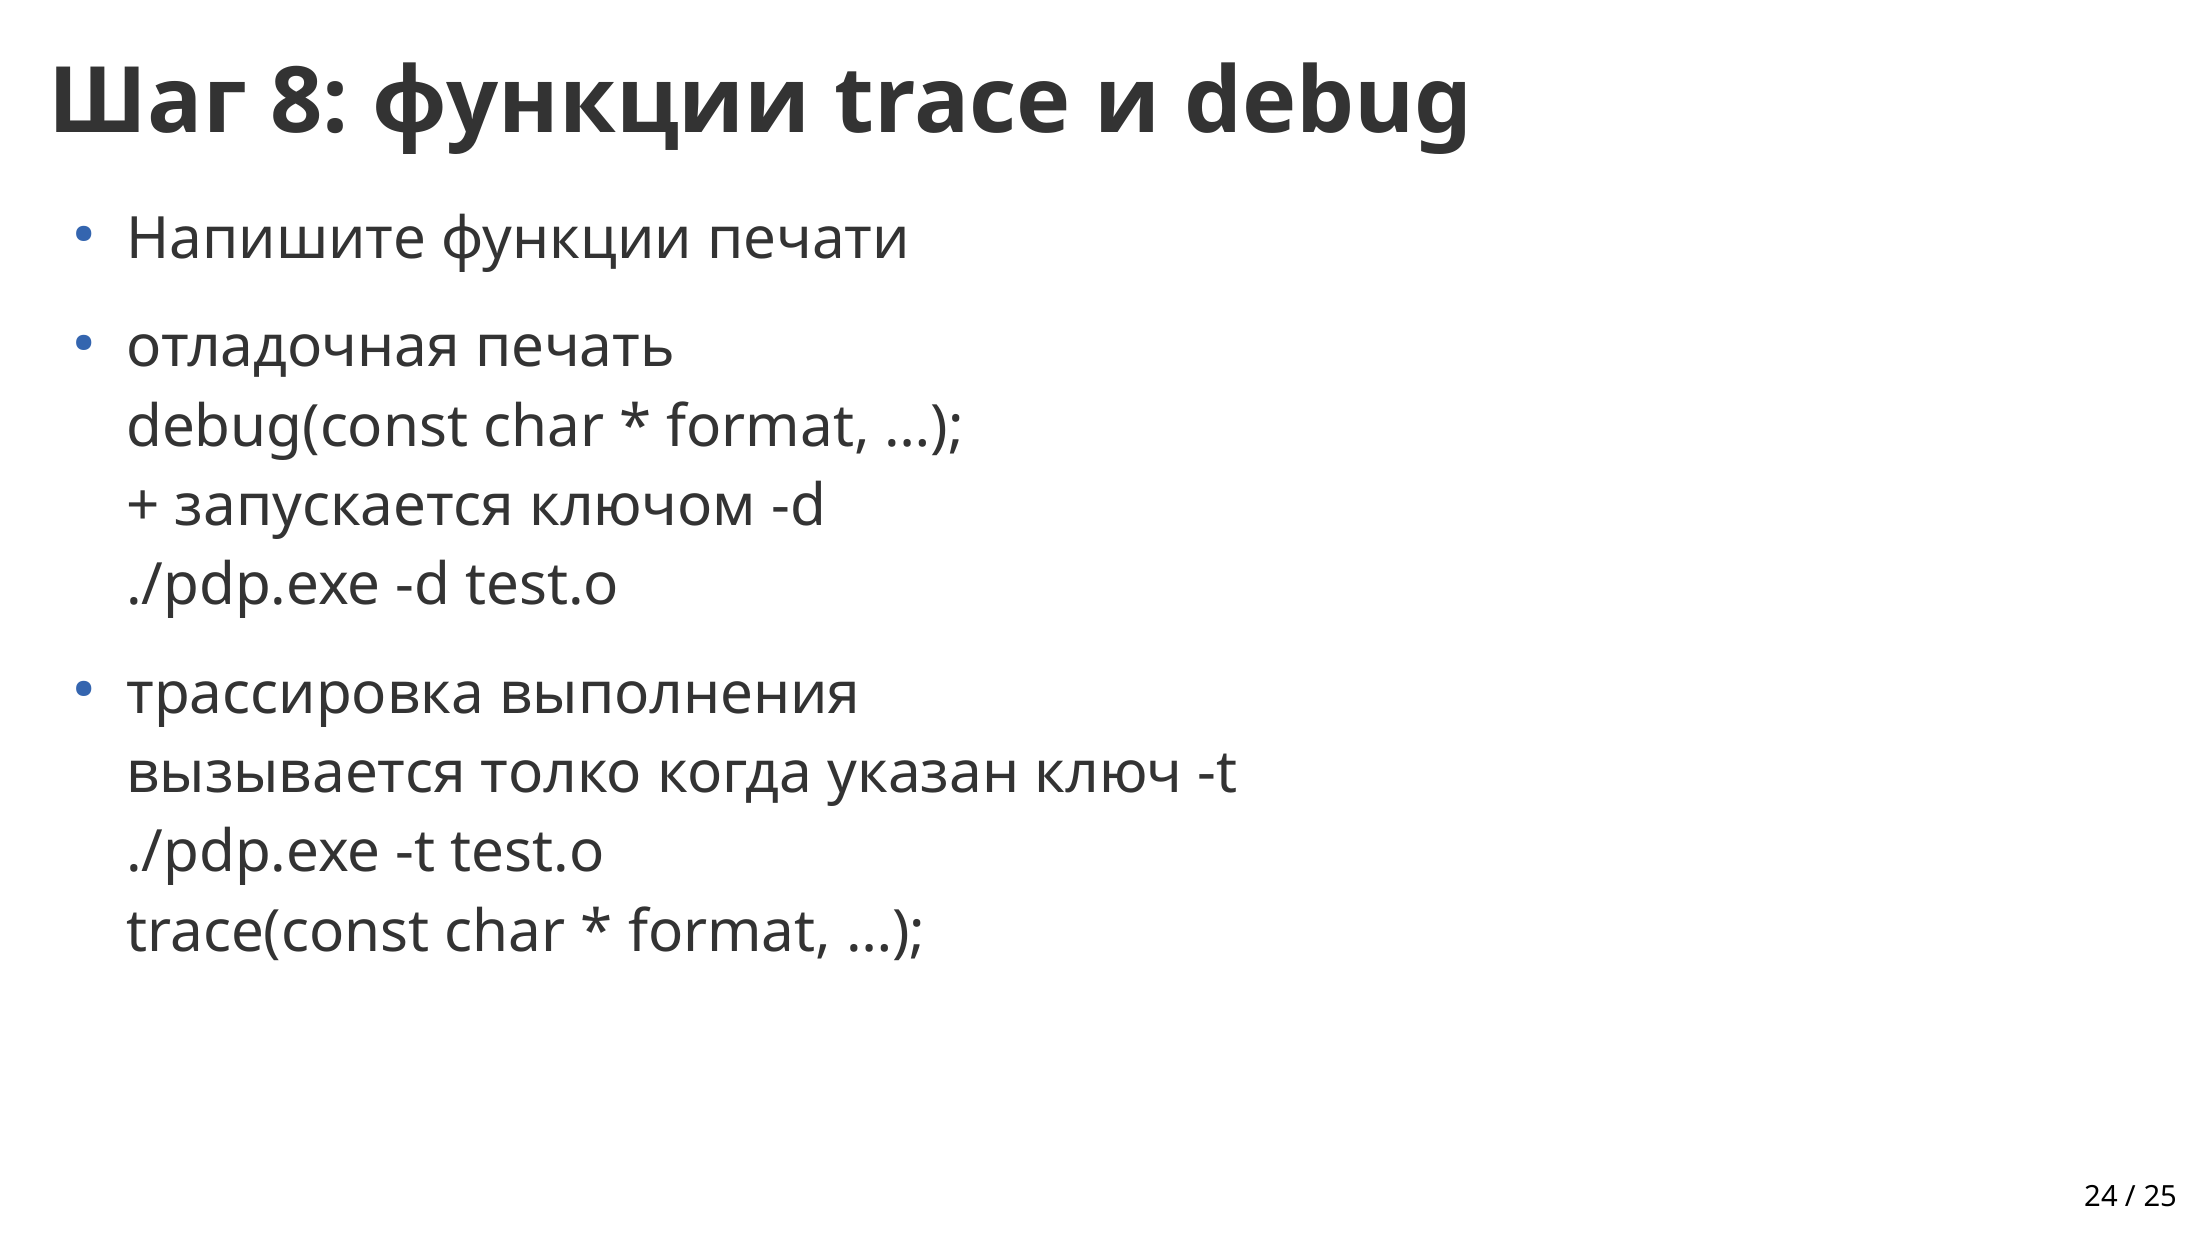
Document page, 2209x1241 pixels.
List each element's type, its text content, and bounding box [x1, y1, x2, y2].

list Напишите функции печати отладочная печать debug(const char * format, …); + запускается ключом -d ./pdp.exe -d test.o трассировка выполнения вызывается толко когда указан ключ -t ./pdp.exe -t test.o trace(const char * format, …); [55, 195, 1690, 1177]
title Шаг 8: функции trace и debug [48, 34, 2174, 160]
